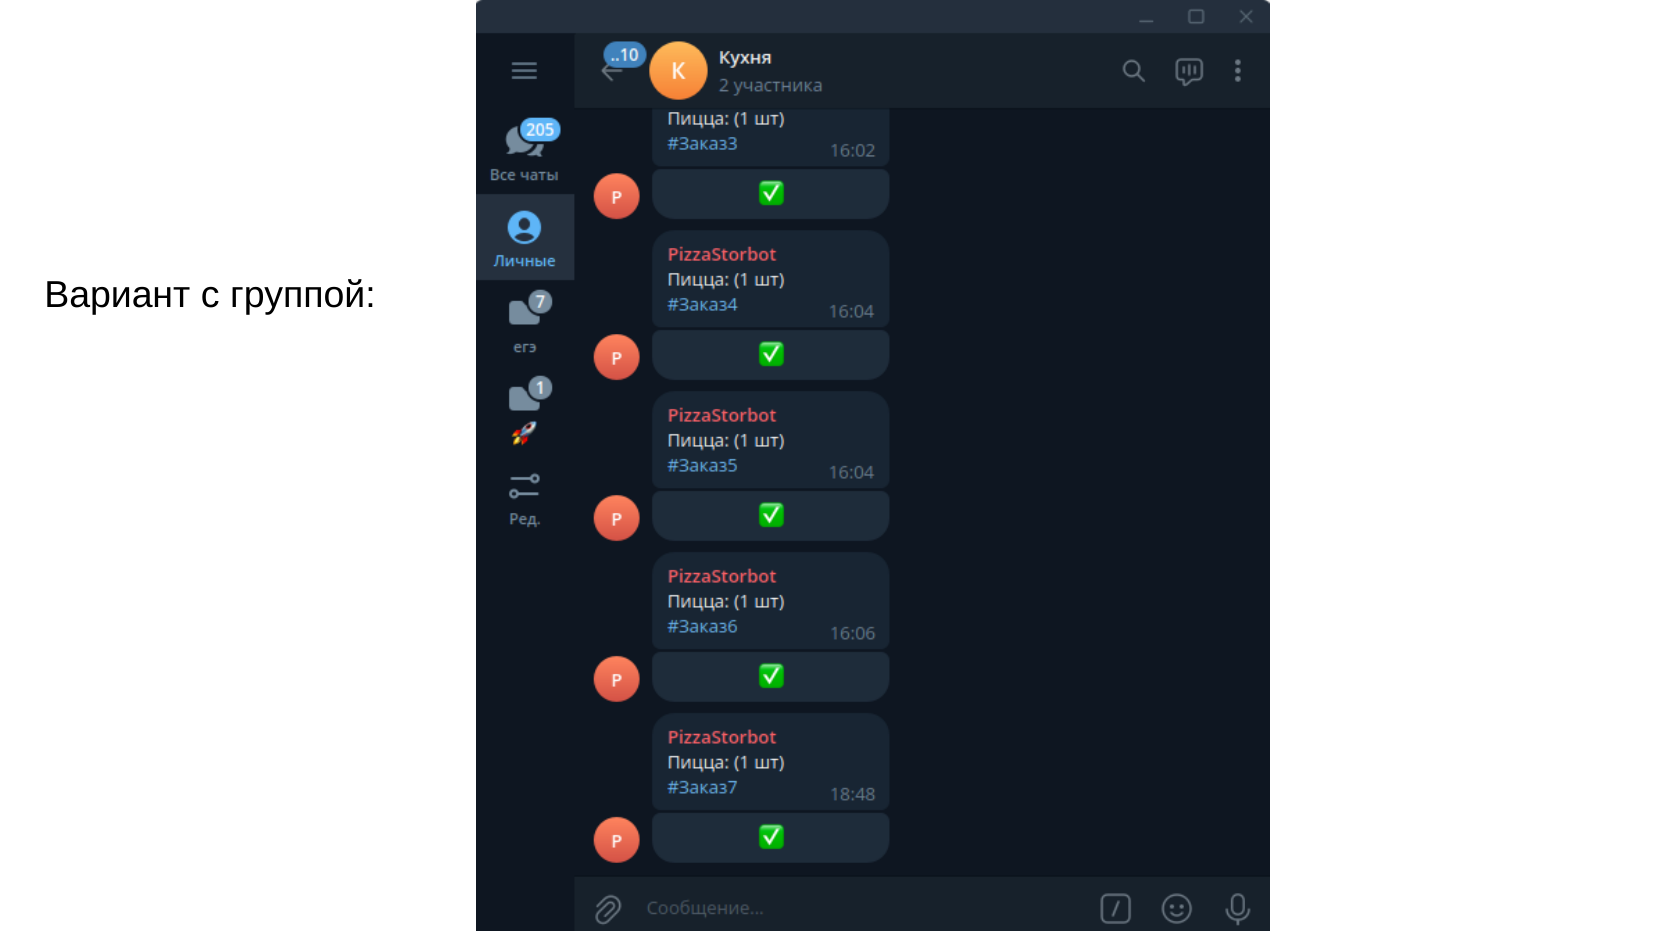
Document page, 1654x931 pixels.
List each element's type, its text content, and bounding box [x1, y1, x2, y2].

picture [476, 0, 1270, 931]
text_box Вариант с группой: [29, 265, 443, 473]
